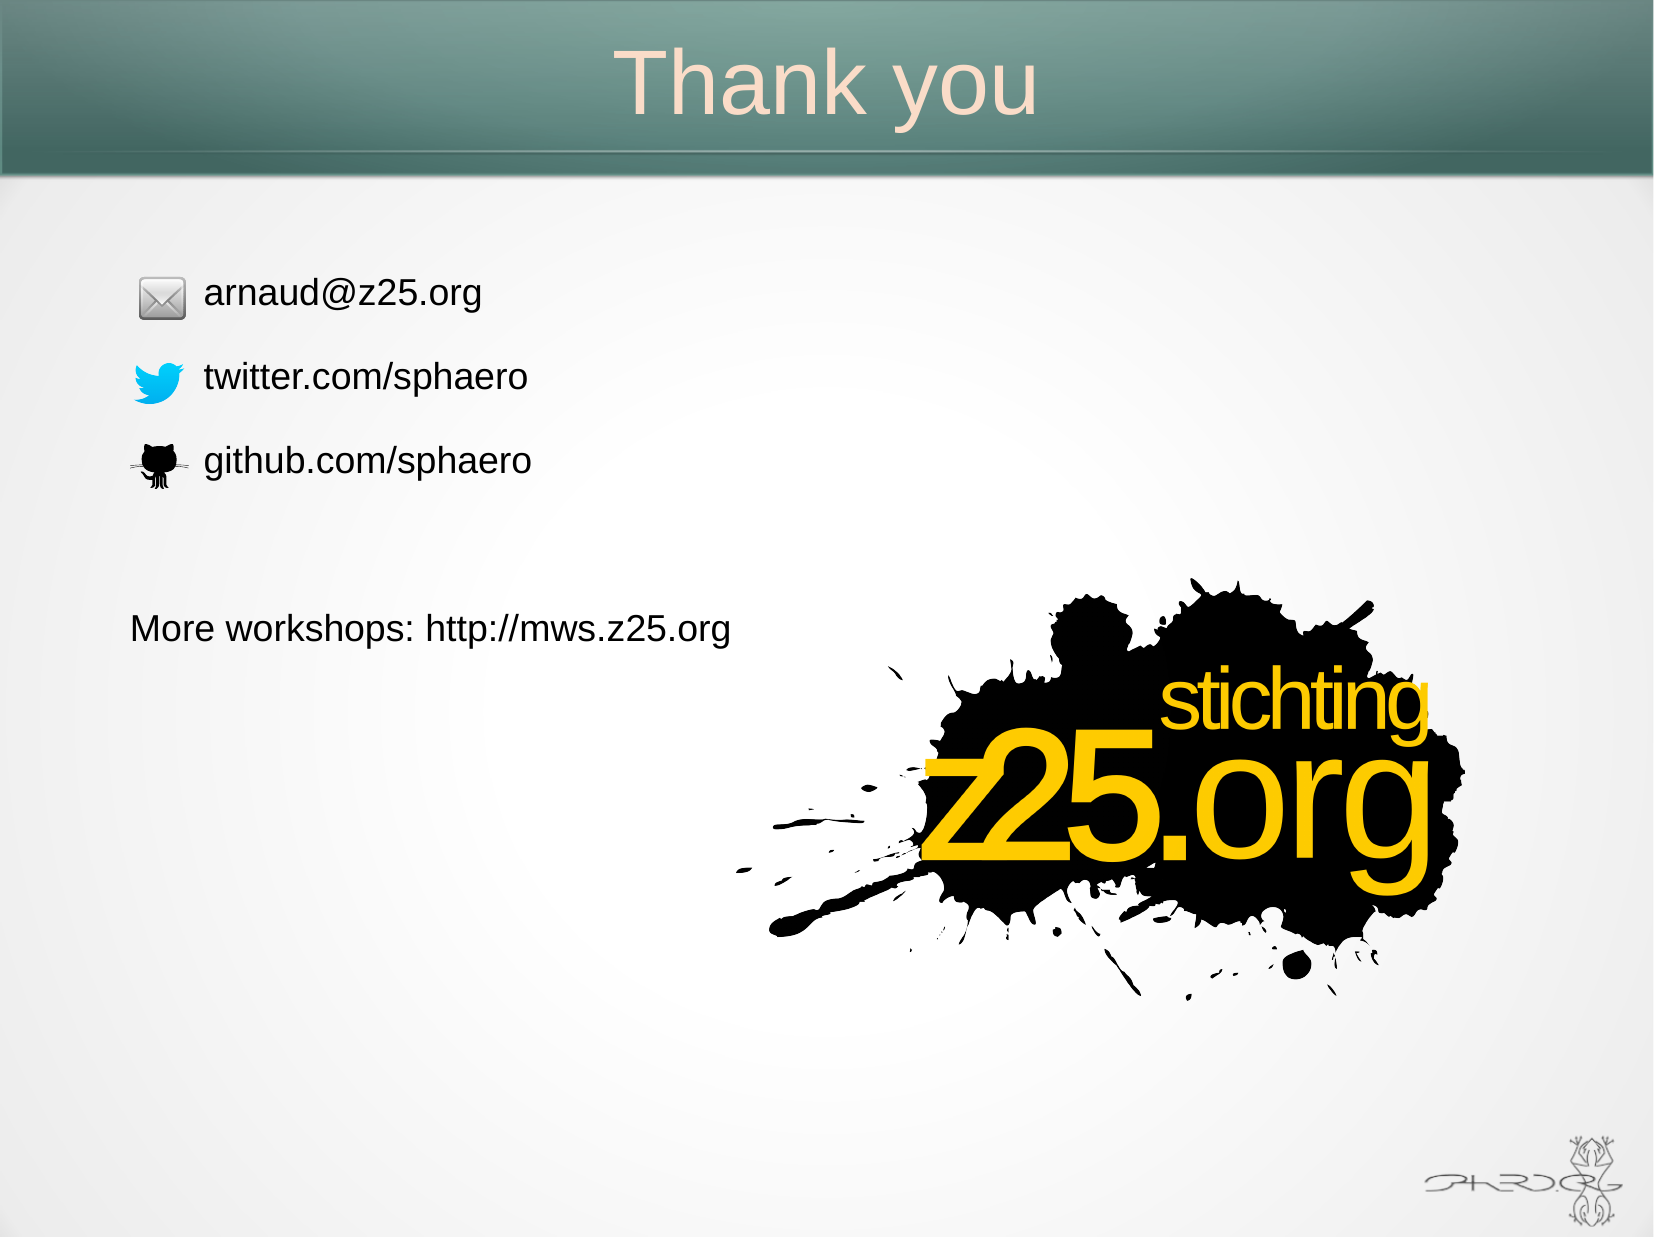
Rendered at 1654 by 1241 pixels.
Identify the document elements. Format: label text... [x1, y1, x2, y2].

picture [0, 0, 1654, 1237]
title [82, 11, 1571, 154]
text_box arnaud@z25.org twitter.com/sphaero github.com/sphaero More workshops: http://mws.z25.org [129, 271, 1501, 993]
